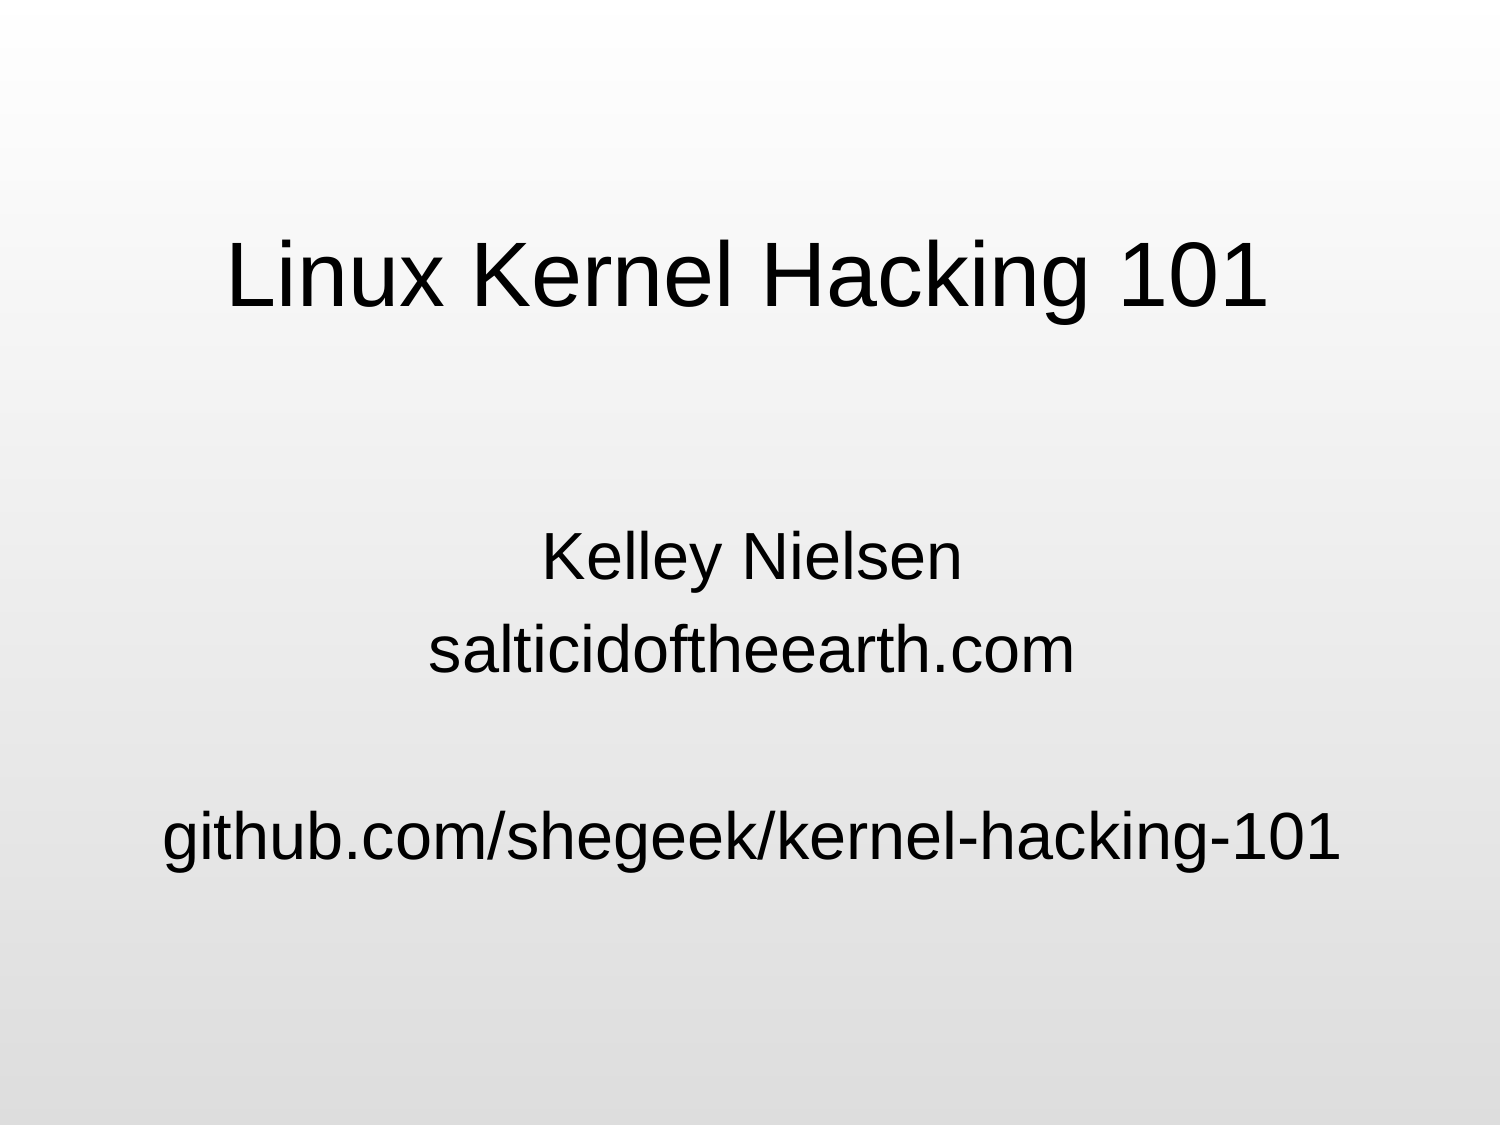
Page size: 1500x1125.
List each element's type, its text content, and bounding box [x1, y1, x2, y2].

title Linux Kernel Hacking 101 [117, 103, 1381, 436]
subtitle Kelley Nielsen salticidoftheearth.com github.com/shegeek/kernel-hacking-101 [75, 505, 1431, 986]
